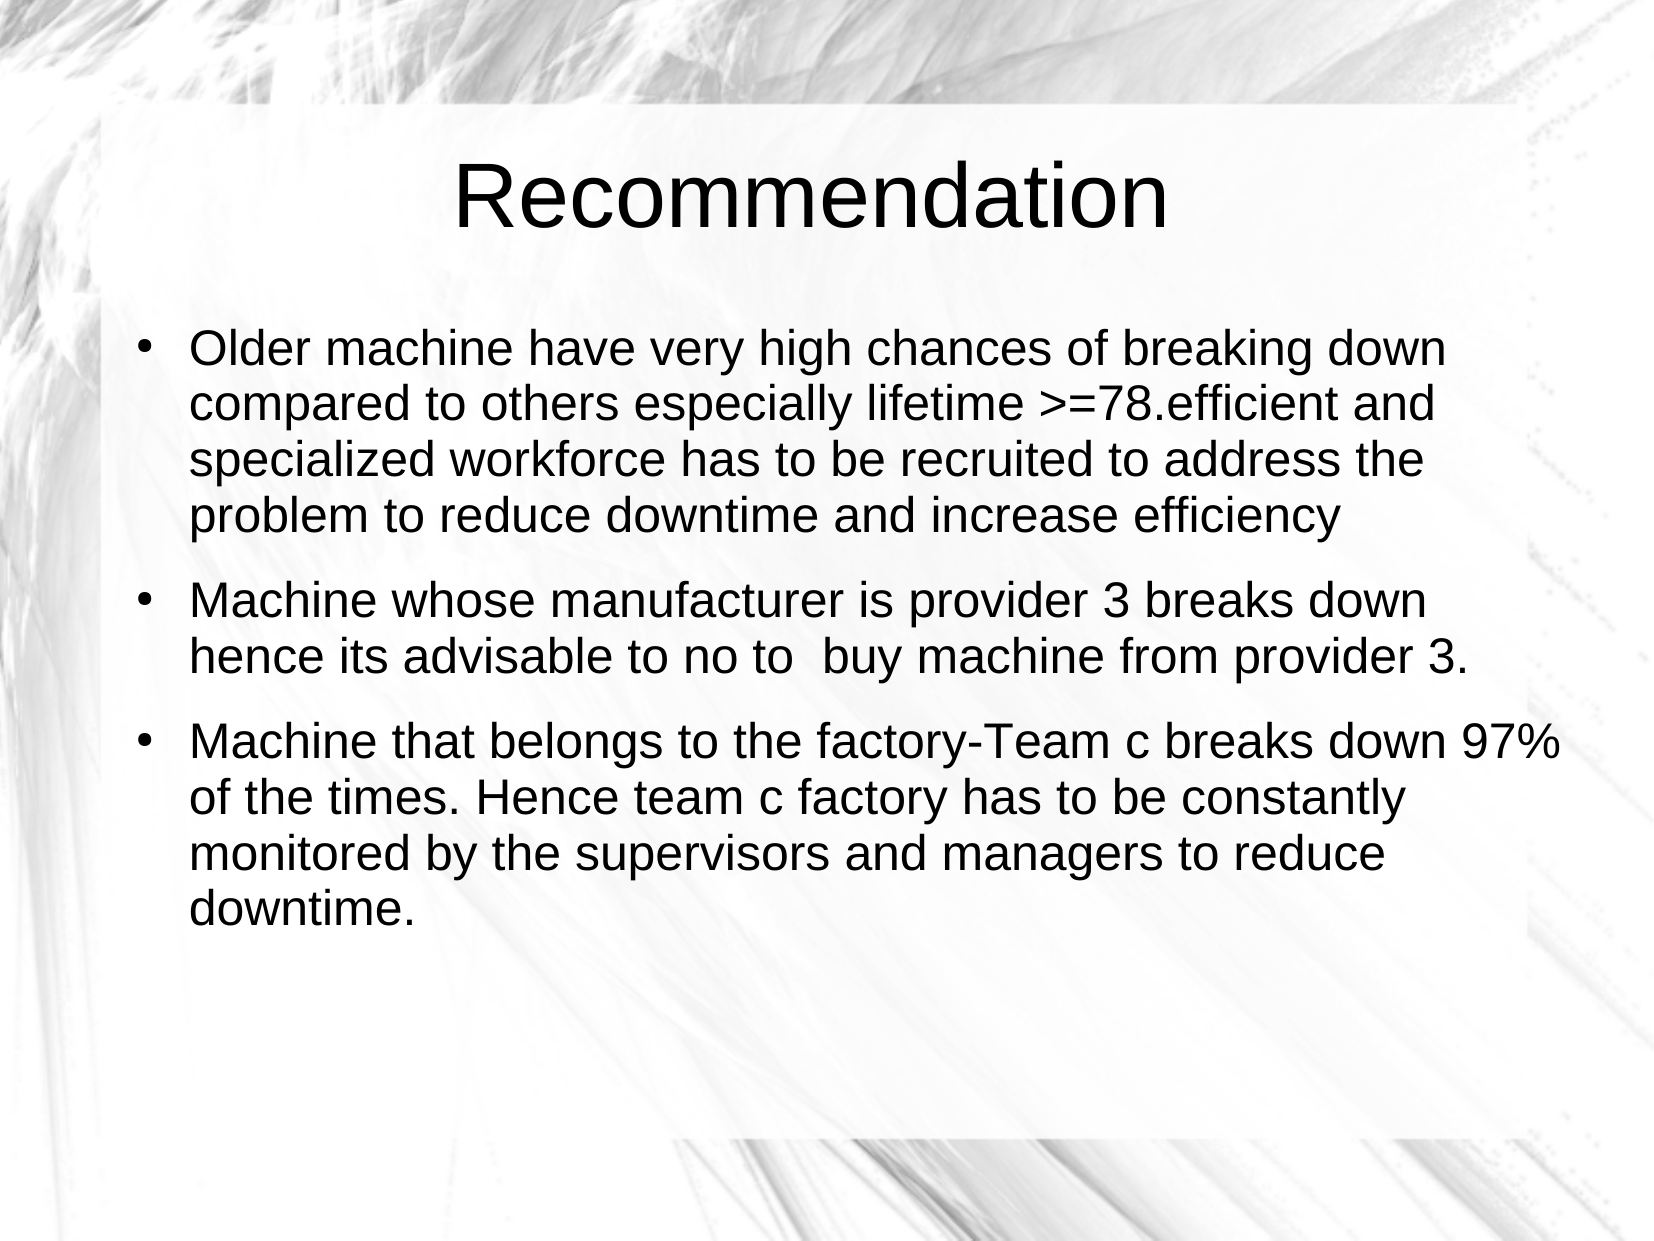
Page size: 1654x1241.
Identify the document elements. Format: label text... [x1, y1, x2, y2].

picture [0, 0, 1654, 1241]
list Older machine have very high chances of breaking down compared to others especially lifetime >=78.efficient and specialized workforce has to be recruited to address the problem to reduce downtime and increase efficiency Machine whose manufacturer is provider 3 breaks down hence its advisable to no to buy machine from provider 3. Machine that belongs to the factory-Team c breaks down 97% of the times. Hence team c factory has to be constantly monitored by the supervisors and managers to reduce downtime. [118, 319, 1571, 945]
title Recommendation [118, 112, 1506, 281]
